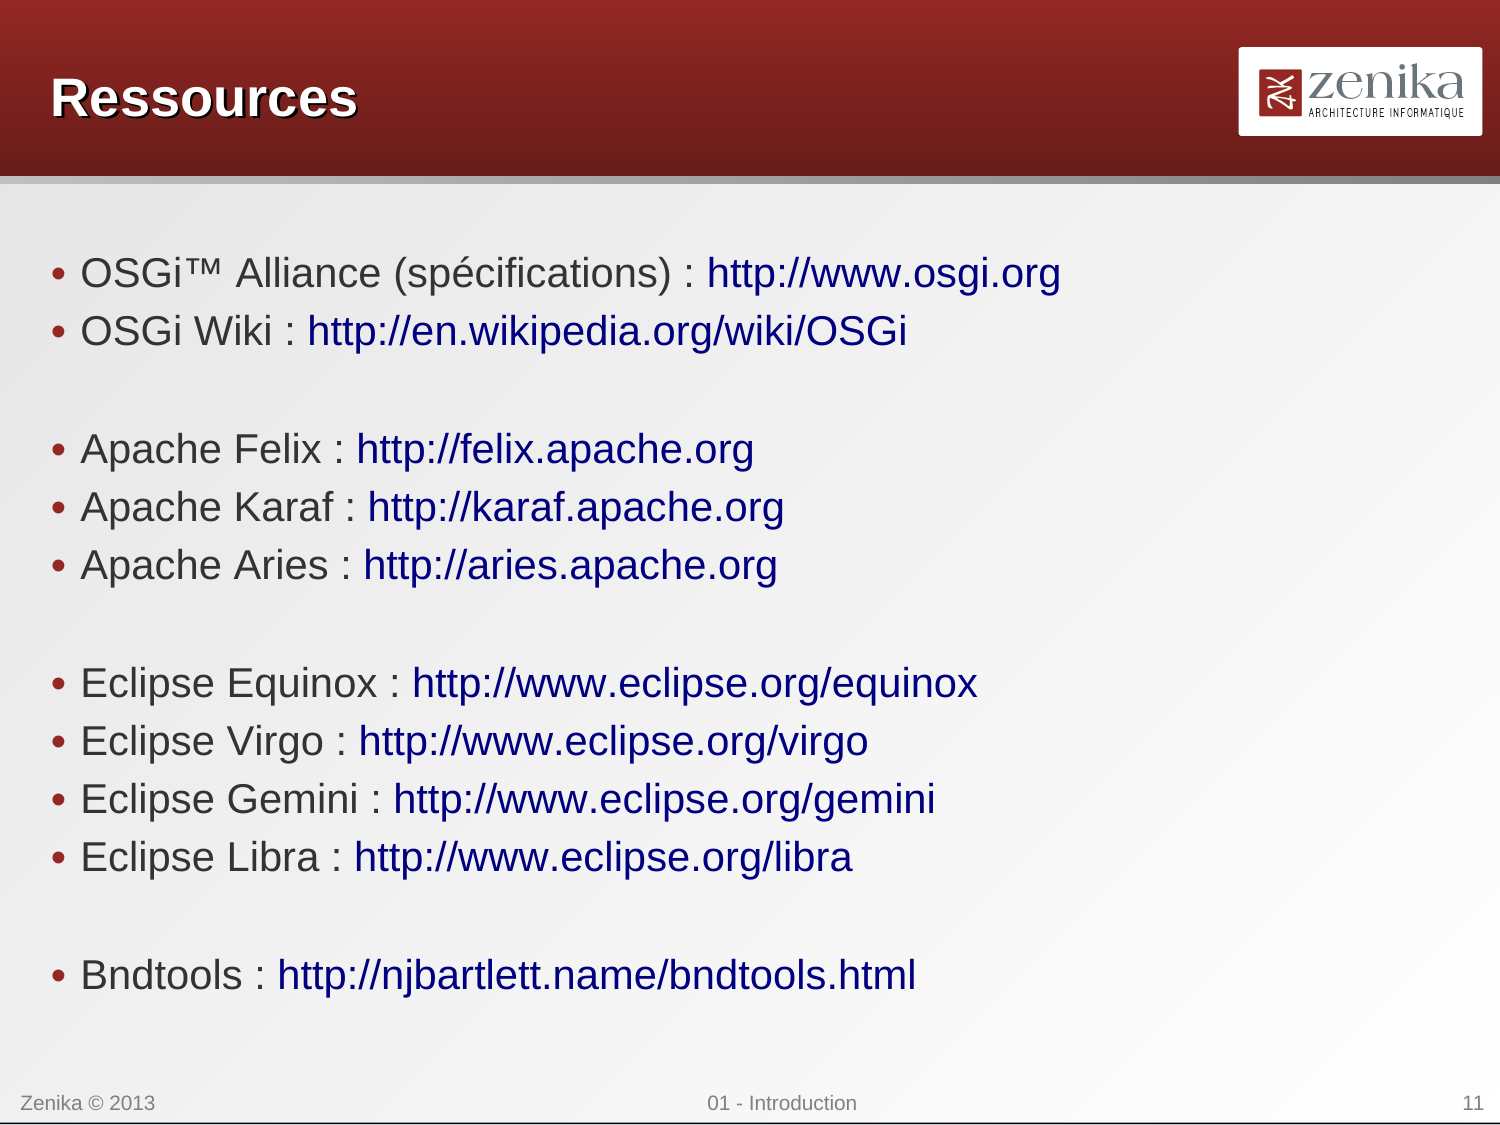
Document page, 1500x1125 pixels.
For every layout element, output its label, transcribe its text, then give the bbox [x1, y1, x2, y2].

list OSGi™ Alliance (spécifications) : http://www.osgi.org OSGi Wiki : http://en.wikipedia.org/wiki/OSGi Apache Felix : http://felix.apache.org Apache Karaf : http://karaf.apache.org Apache Aries : http://aries.apache.org Eclipse Equinox : http://www.eclipse.org/equinox Eclipse Virgo : http://www.eclipse.org/virgo Eclipse Gemini : http://www.eclipse.org/gemini Eclipse Libra : http://www.eclipse.org/libra Bndtools : http://njbartlett.name/bndtools.html [50, 250, 1435, 1071]
title Ressources [50, 15, 1206, 180]
picture [1257, 58, 1464, 125]
